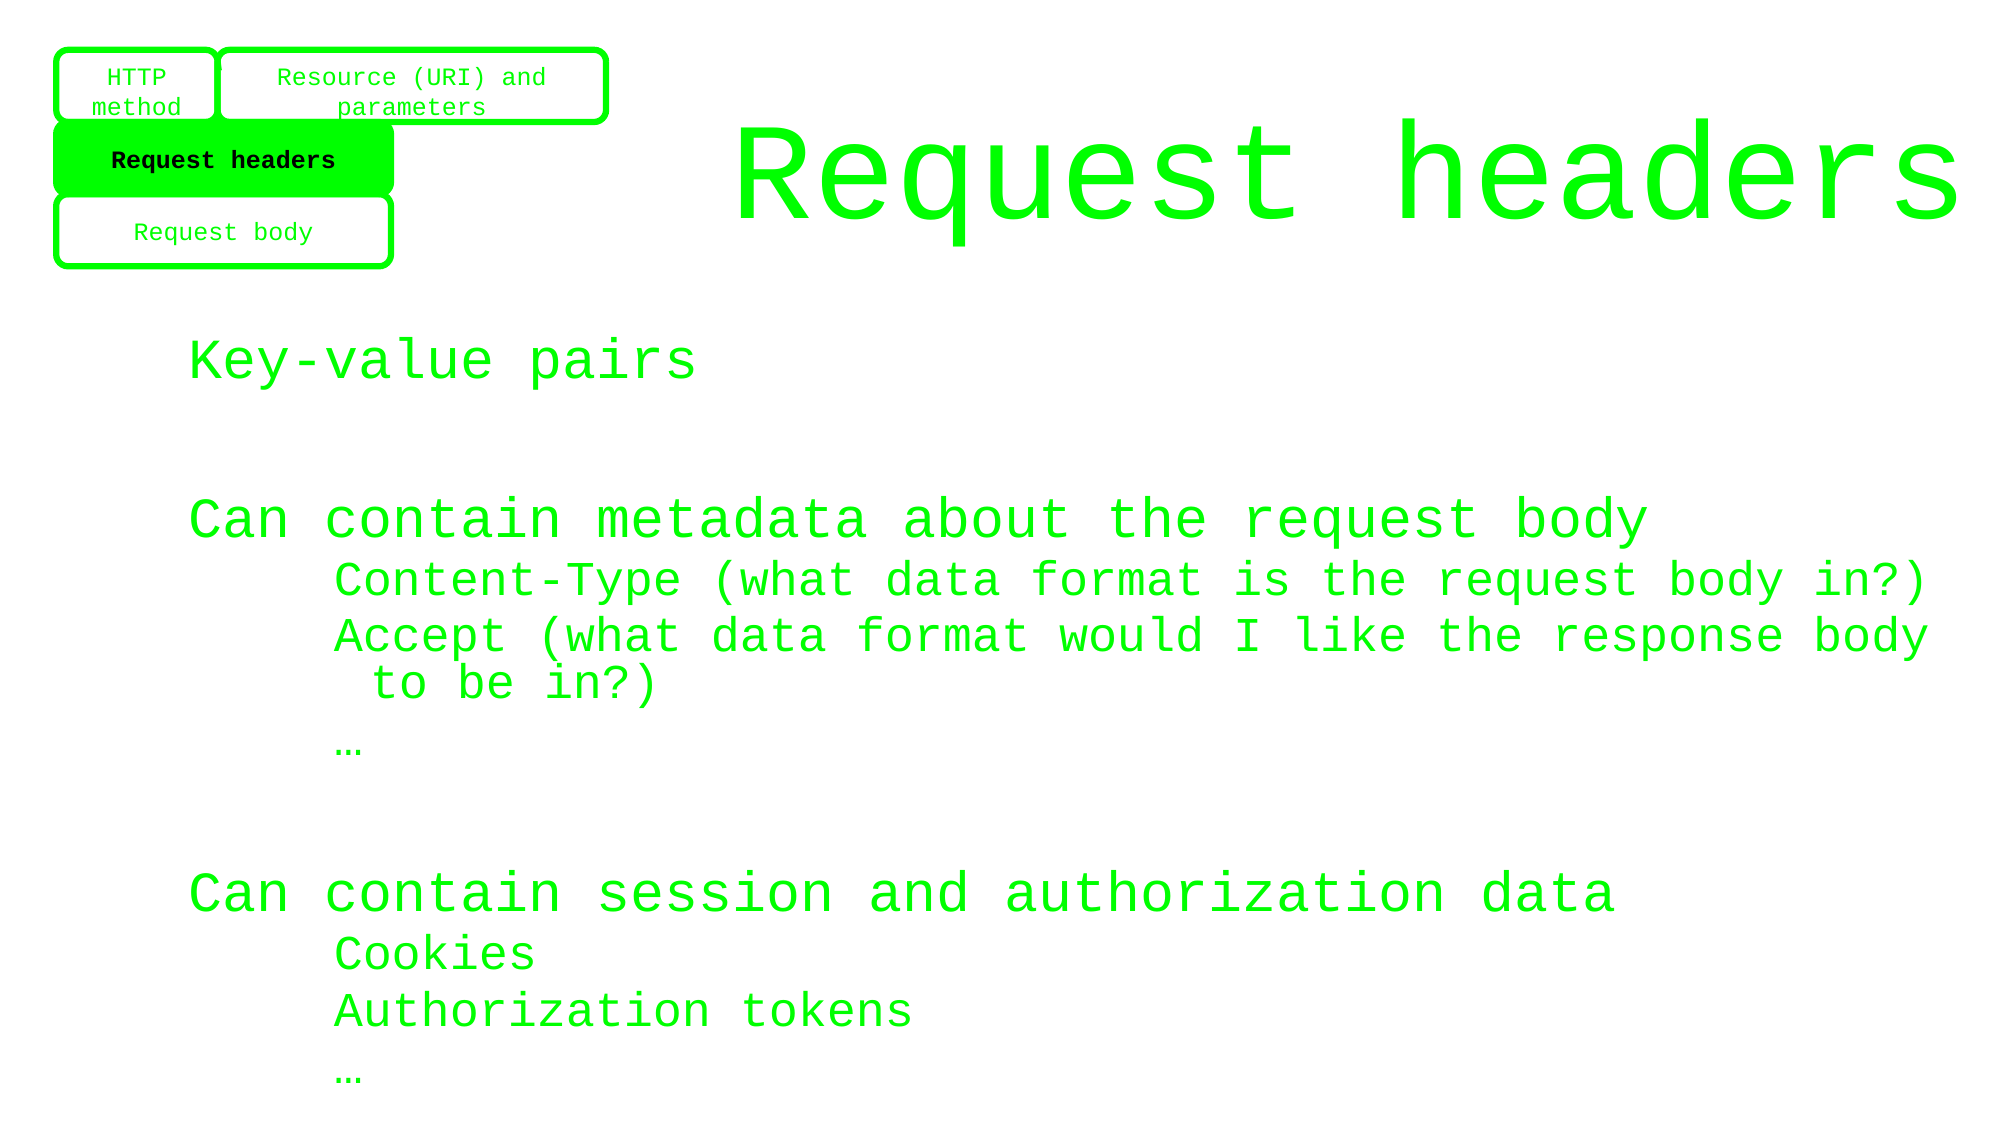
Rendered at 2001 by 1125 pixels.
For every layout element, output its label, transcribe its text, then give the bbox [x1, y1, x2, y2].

text_box HTTP method [56, 49, 217, 122]
text_box Request headers [699, 73, 2000, 256]
text_box Request headers [56, 121, 392, 194]
text_box Request body [56, 194, 392, 267]
list Key-value pairs Can contain metadata about the request body Content-Type (what data format is the request body in?) Accept (what data format would I like the response body to be in?) … Can contain session and authorization data Cookies Authorization tokens … [136, 327, 1965, 1116]
text_box Resource (URI) and parameters [217, 49, 607, 123]
